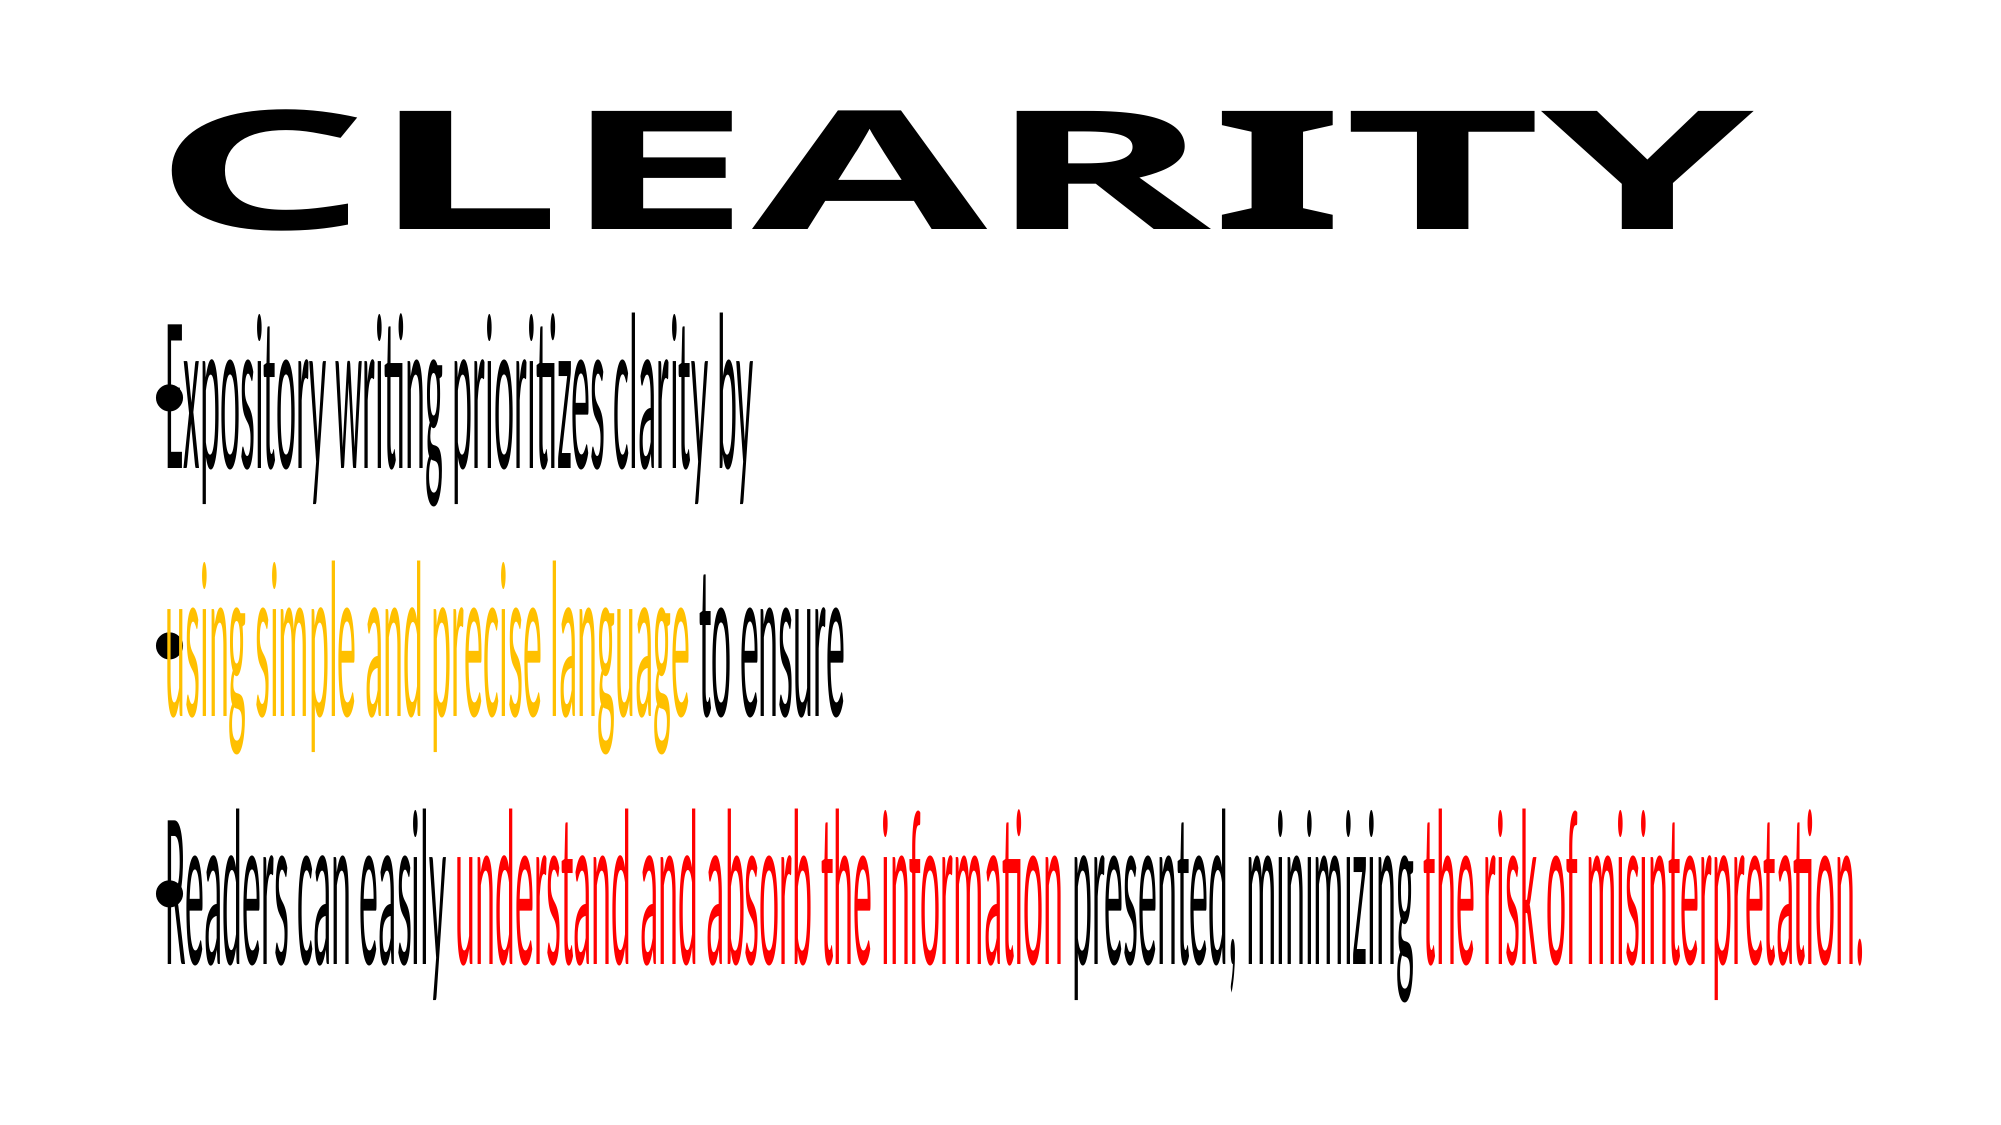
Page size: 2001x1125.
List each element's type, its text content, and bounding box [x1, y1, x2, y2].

list Expository writing prioritizes clarity by using simple and precise language to ensure Readers can easily understand and absorb the information presented, minimizing the risk of misinterpretation. [137, 299, 1863, 1014]
title CLEARITY [137, 59, 1863, 278]
